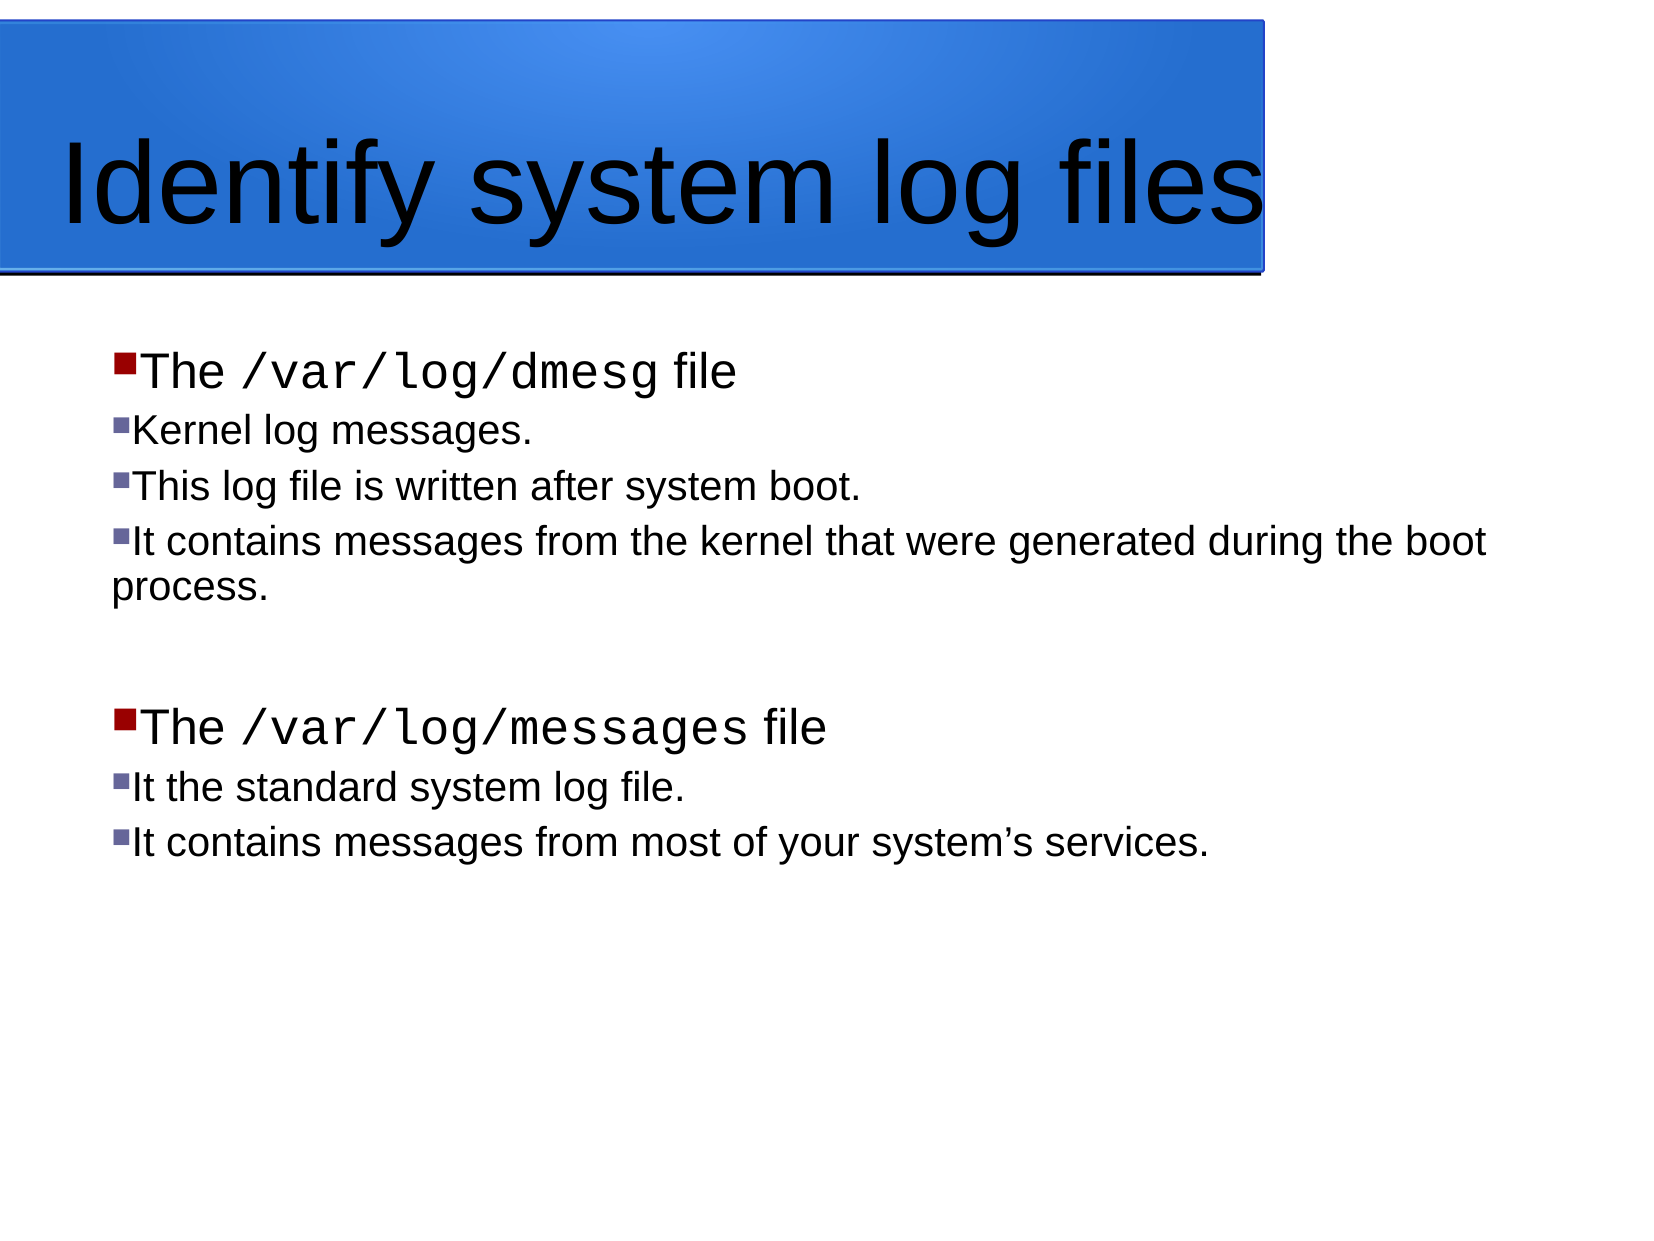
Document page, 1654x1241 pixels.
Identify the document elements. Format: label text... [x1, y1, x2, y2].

list The /var/log/dmesg file Kernel log messages. This log file is written after system boot. It contains messages from the kernel that were generated during the boot process. The /var/log/messages file It the standard system log file. It contains messages from most of your system’s services. [96, 330, 1571, 1061]
title Identify system log files [45, 48, 1520, 256]
